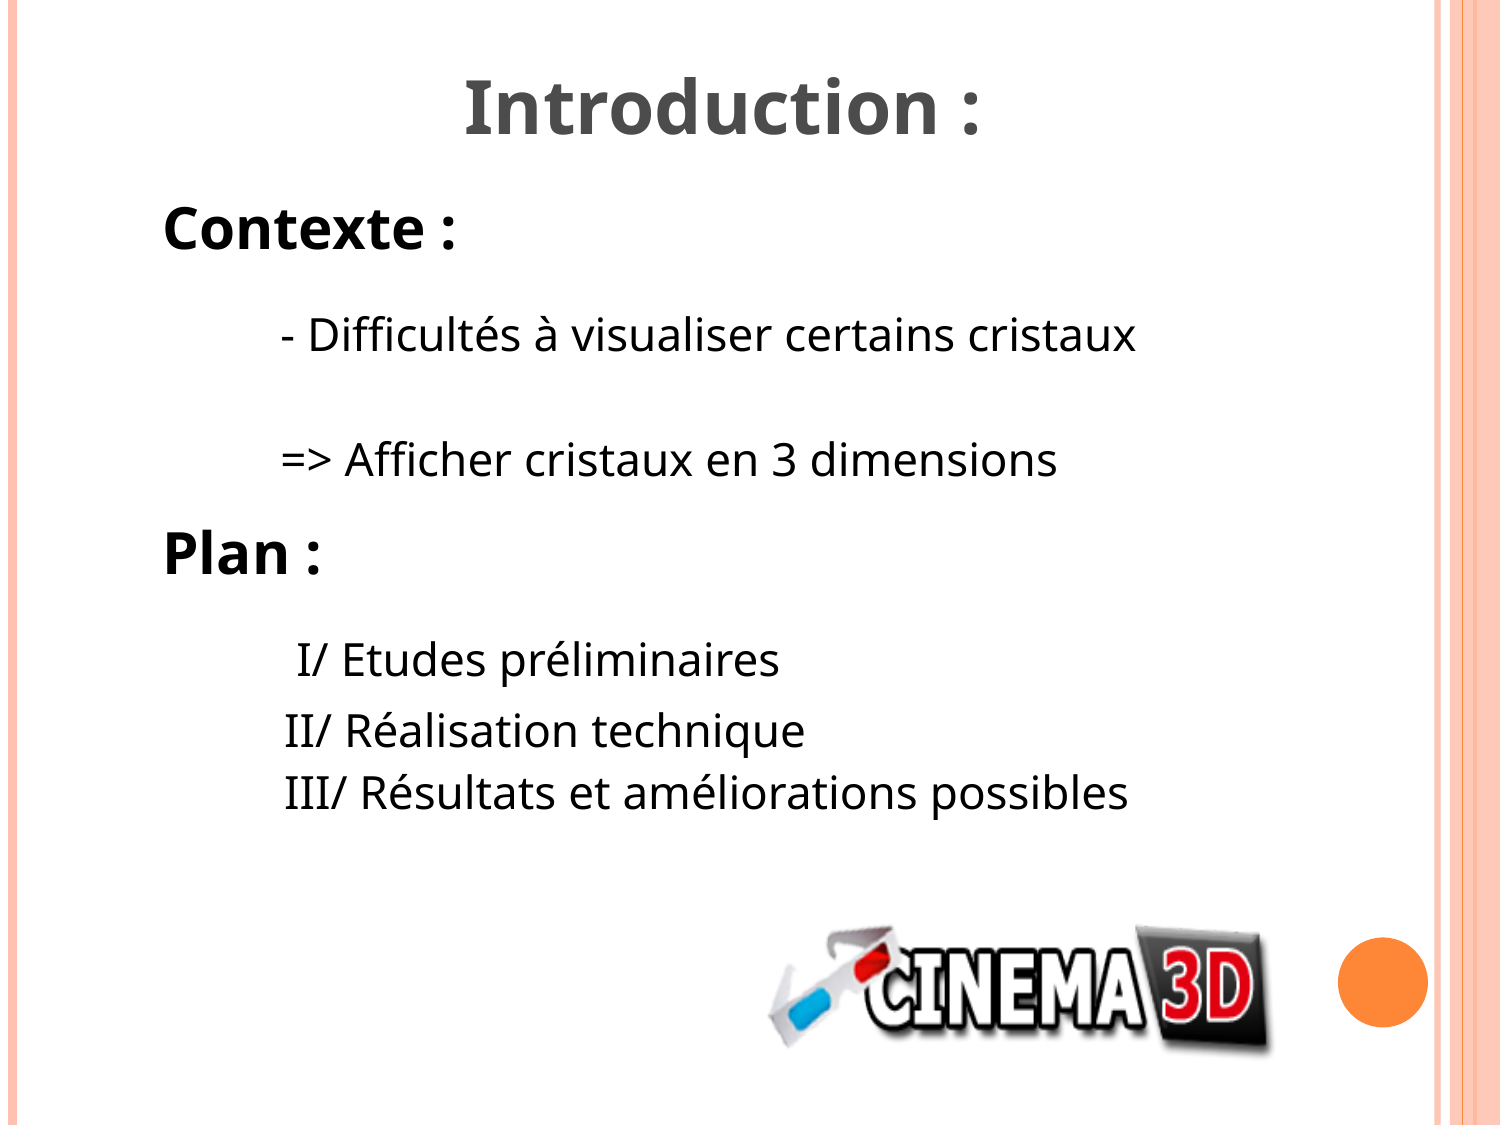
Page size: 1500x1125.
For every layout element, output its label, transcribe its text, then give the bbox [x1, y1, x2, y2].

text_box I/ Etudes préliminaires II/ Réalisation technique III/ Résultats et améliorations possibles [269, 620, 1418, 841]
text_box - Difficultés à visualiser certains cristaux => Afficher cristaux en 3 dimensions [265, 295, 1414, 516]
text_box Introduction : [442, 47, 1004, 178]
picture [767, 915, 1329, 1064]
text_box Contexte : [147, 180, 862, 266]
text_box Plan : [147, 504, 862, 591]
